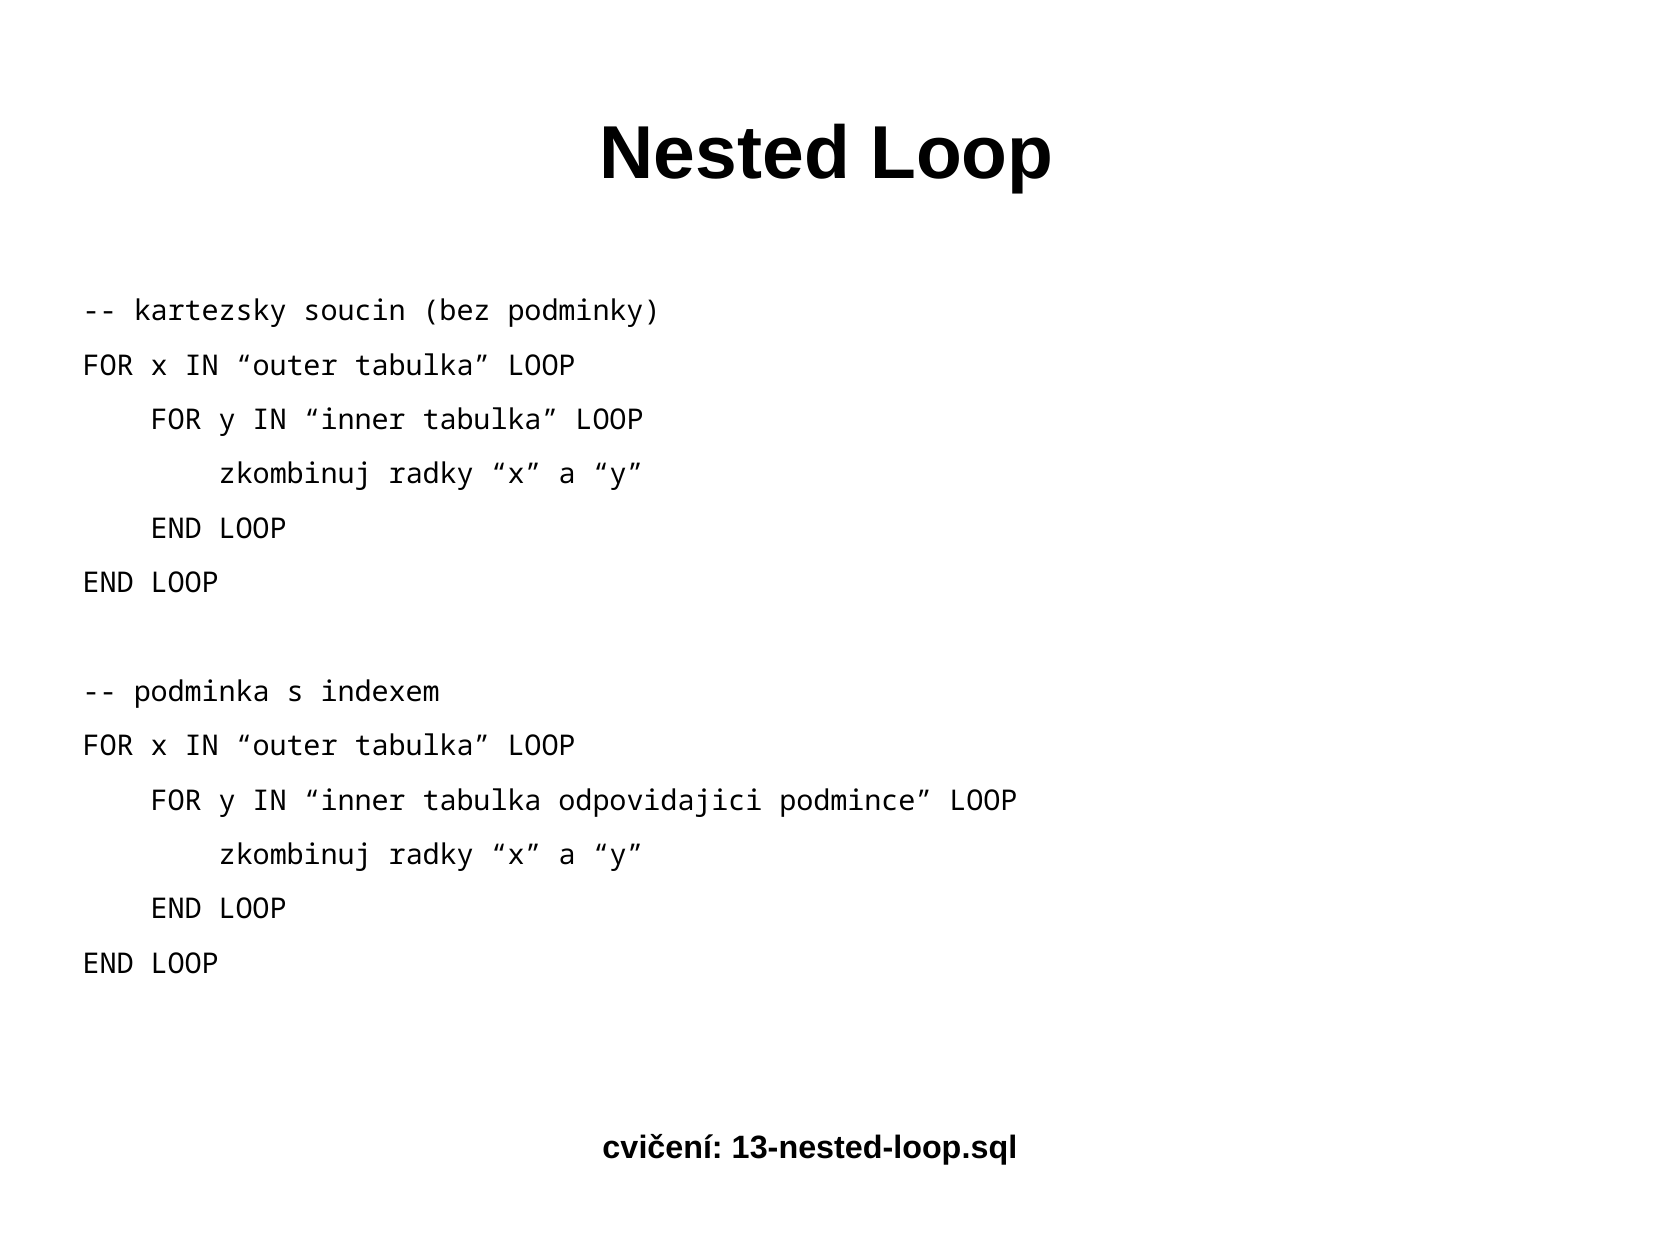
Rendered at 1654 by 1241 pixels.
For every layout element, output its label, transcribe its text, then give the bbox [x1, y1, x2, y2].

title Nested Loop [82, 49, 1571, 257]
list -- kartezsky soucin (bez podminky) FOR x IN “outer tabulka” LOOP FOR y IN “inner tabulka” LOOP zkombinuj radky “x” a “y” END LOOP END LOOP -- podminka s indexem FOR x IN “outer tabulka” LOOP FOR y IN “inner tabulka odpovidajici podmince” LOOP zkombinuj radky “x” a “y” END LOOP END LOOP cvičení: 13-nested-loop.sql [82, 290, 1538, 1171]
